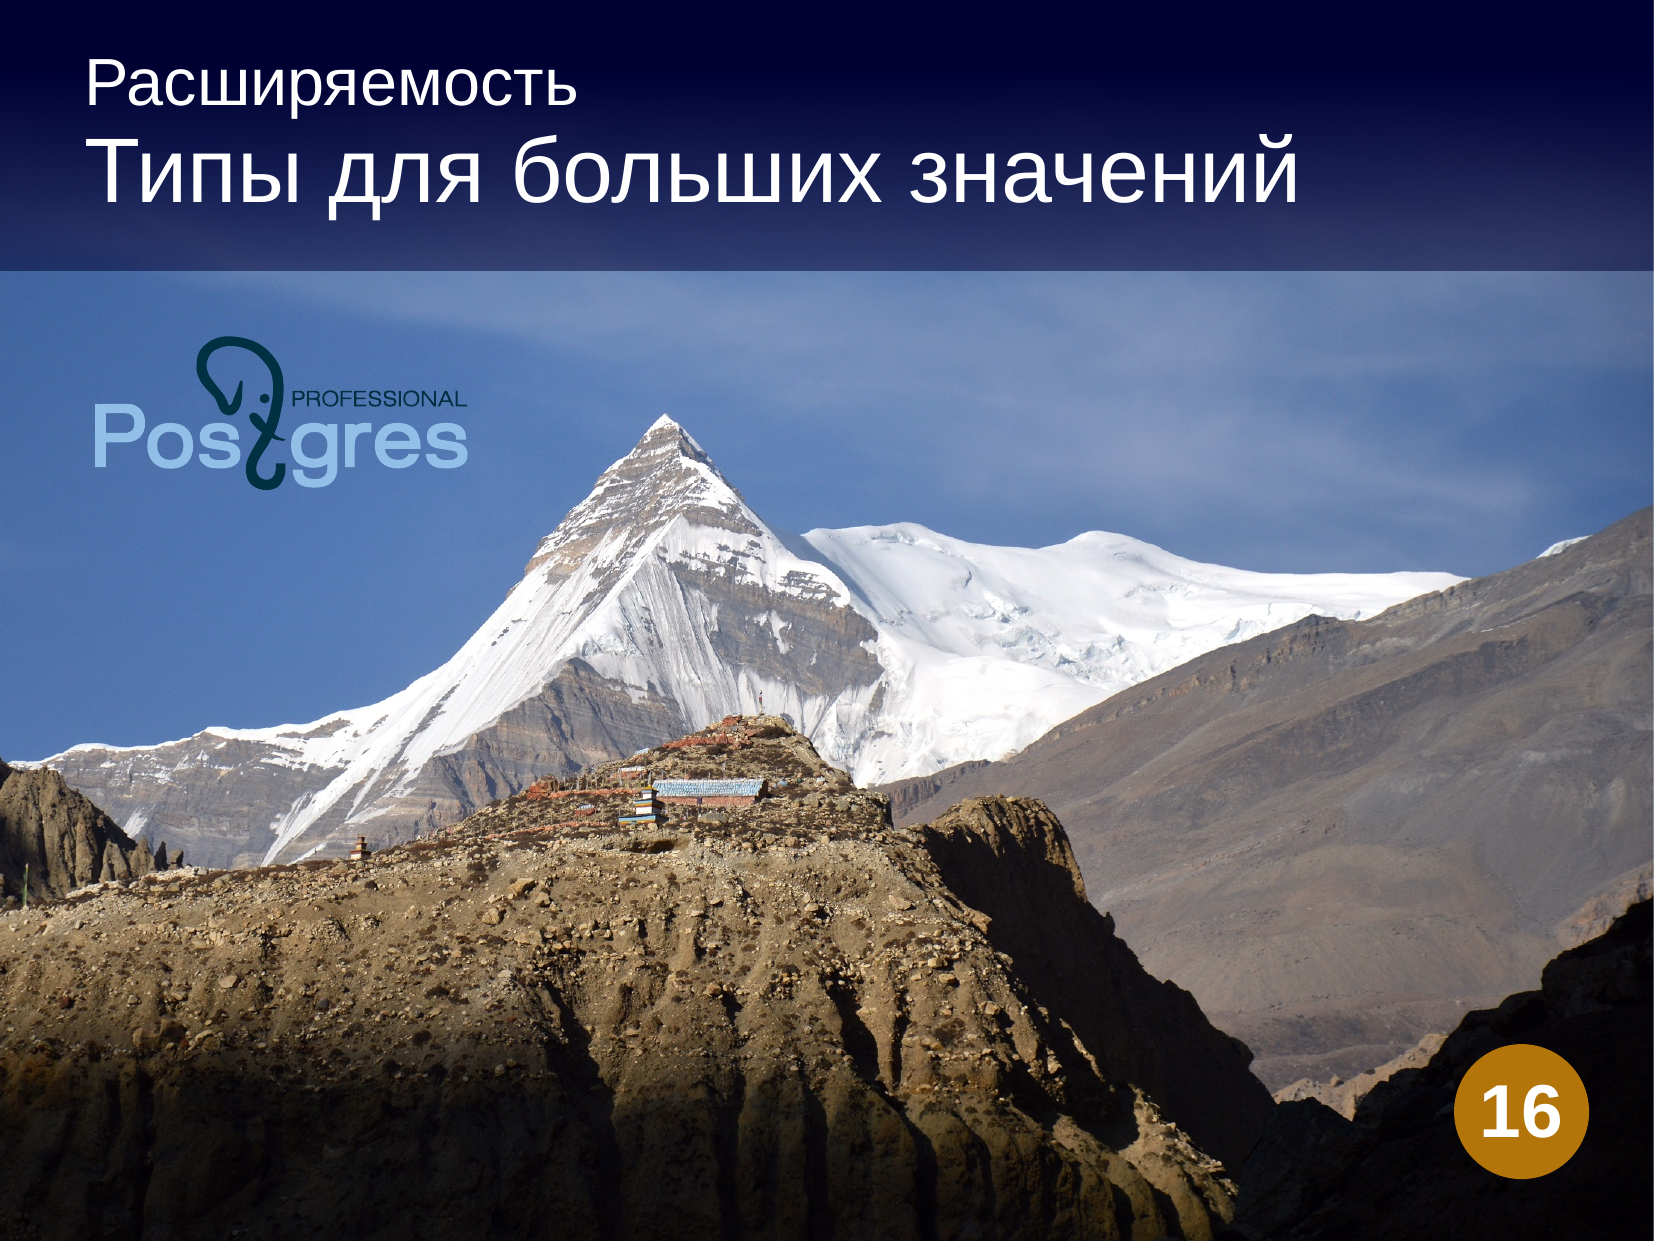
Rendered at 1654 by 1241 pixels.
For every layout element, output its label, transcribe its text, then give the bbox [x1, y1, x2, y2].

text_box 16 [1454, 1044, 1590, 1180]
picture [0, 271, 1654, 1241]
title Расширяемость Типы для больших значений [84, 44, 1636, 251]
